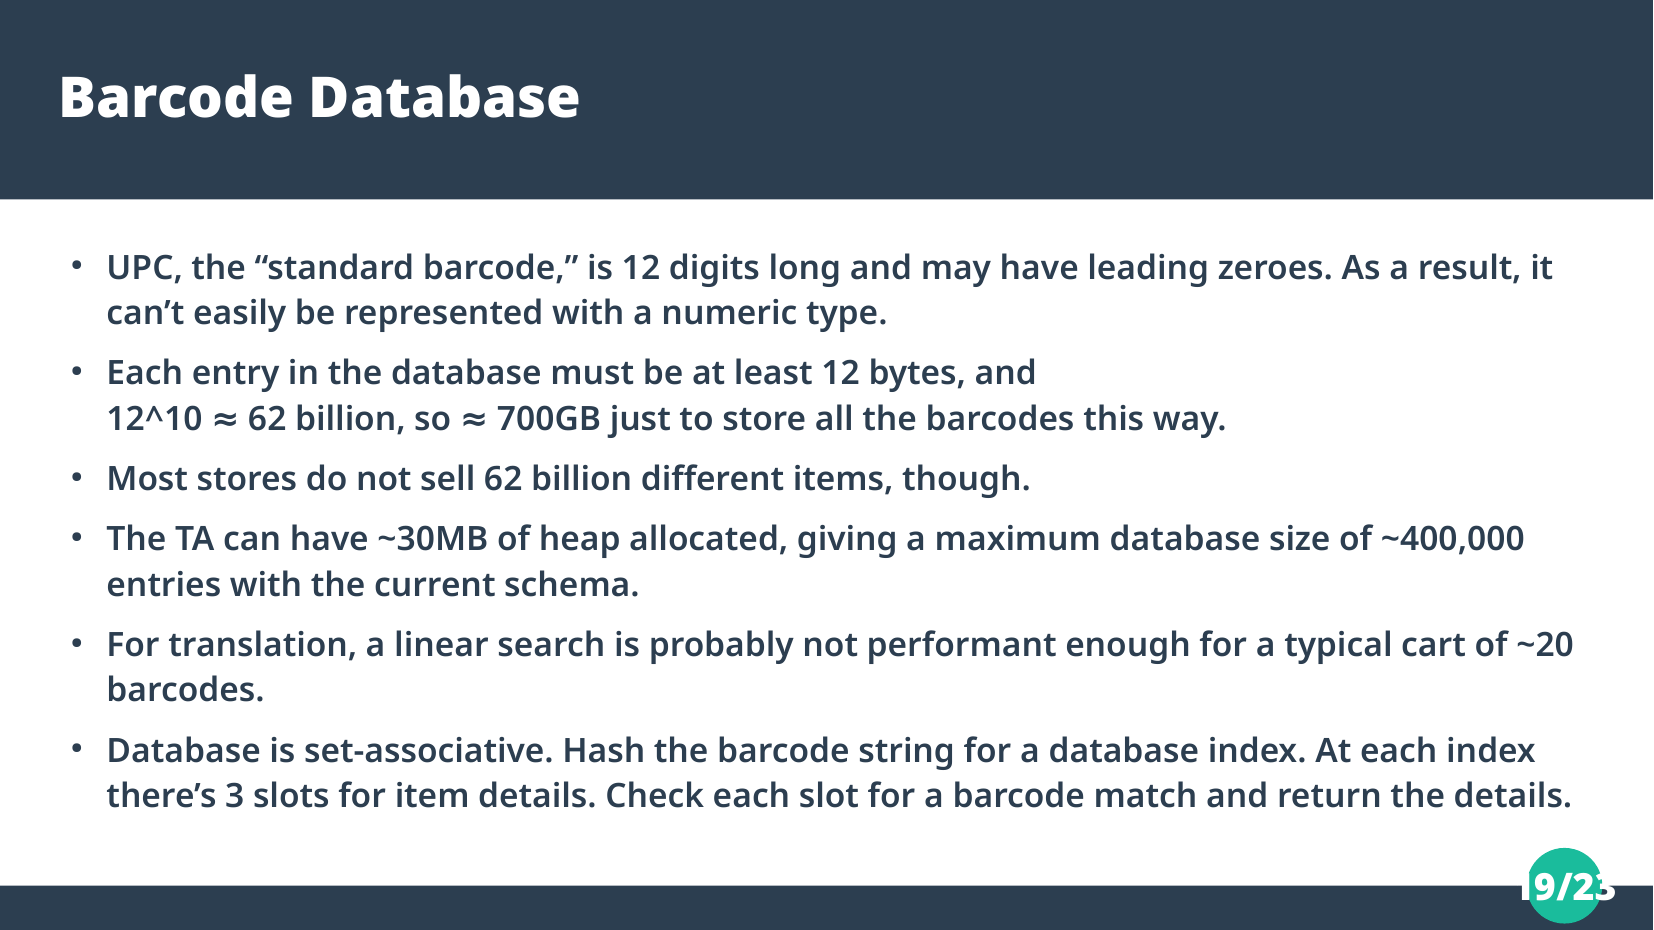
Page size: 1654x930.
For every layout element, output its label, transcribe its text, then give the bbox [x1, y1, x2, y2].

title Barcode Database [58, 36, 1594, 155]
list UPC, the “standard barcode,” is 12 digits long and may have leading zeroes. As a result, it can’t easily be represented with a numeric type. Each entry in the database must be at least 12 bytes, and 12^10 ≈ 62 billion, so ≈ 700GB just to store all the barcodes this way. Most stores do not sell 62 billion different items, though. The TA can have ~30MB of heap allocated, giving a maximum database size of ~400,000 entries with the current schema. For translation, a linear search is probably not performant enough for a typical cart of ~20 barcodes. Database is set-associative. Hash the barcode string for a database index. At each index there’s 3 slots for item details. Check each slot for a barcode match and return the details. [58, 243, 1594, 864]
